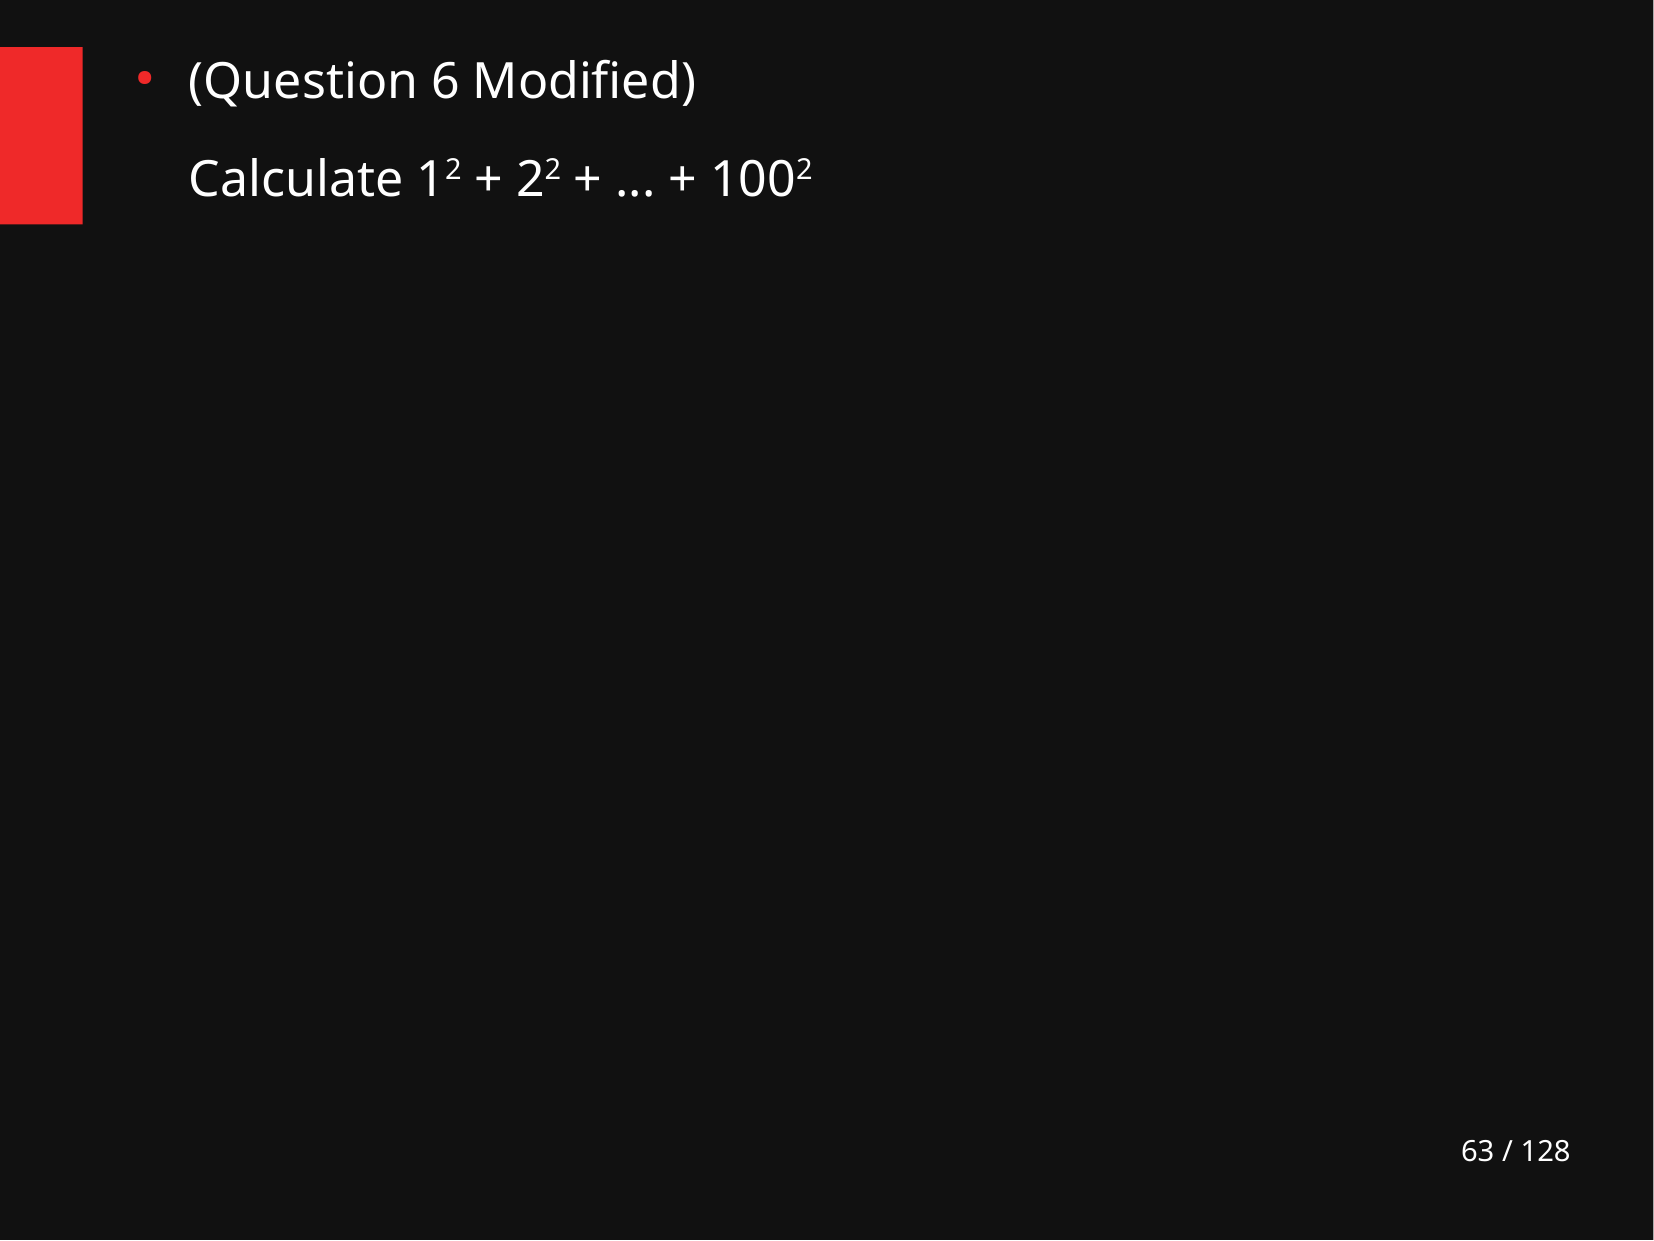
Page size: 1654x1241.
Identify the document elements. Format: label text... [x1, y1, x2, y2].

list (Question 6 Modified) Calculate 12 + 22 + ... + 1002 [118, 45, 1536, 1074]
